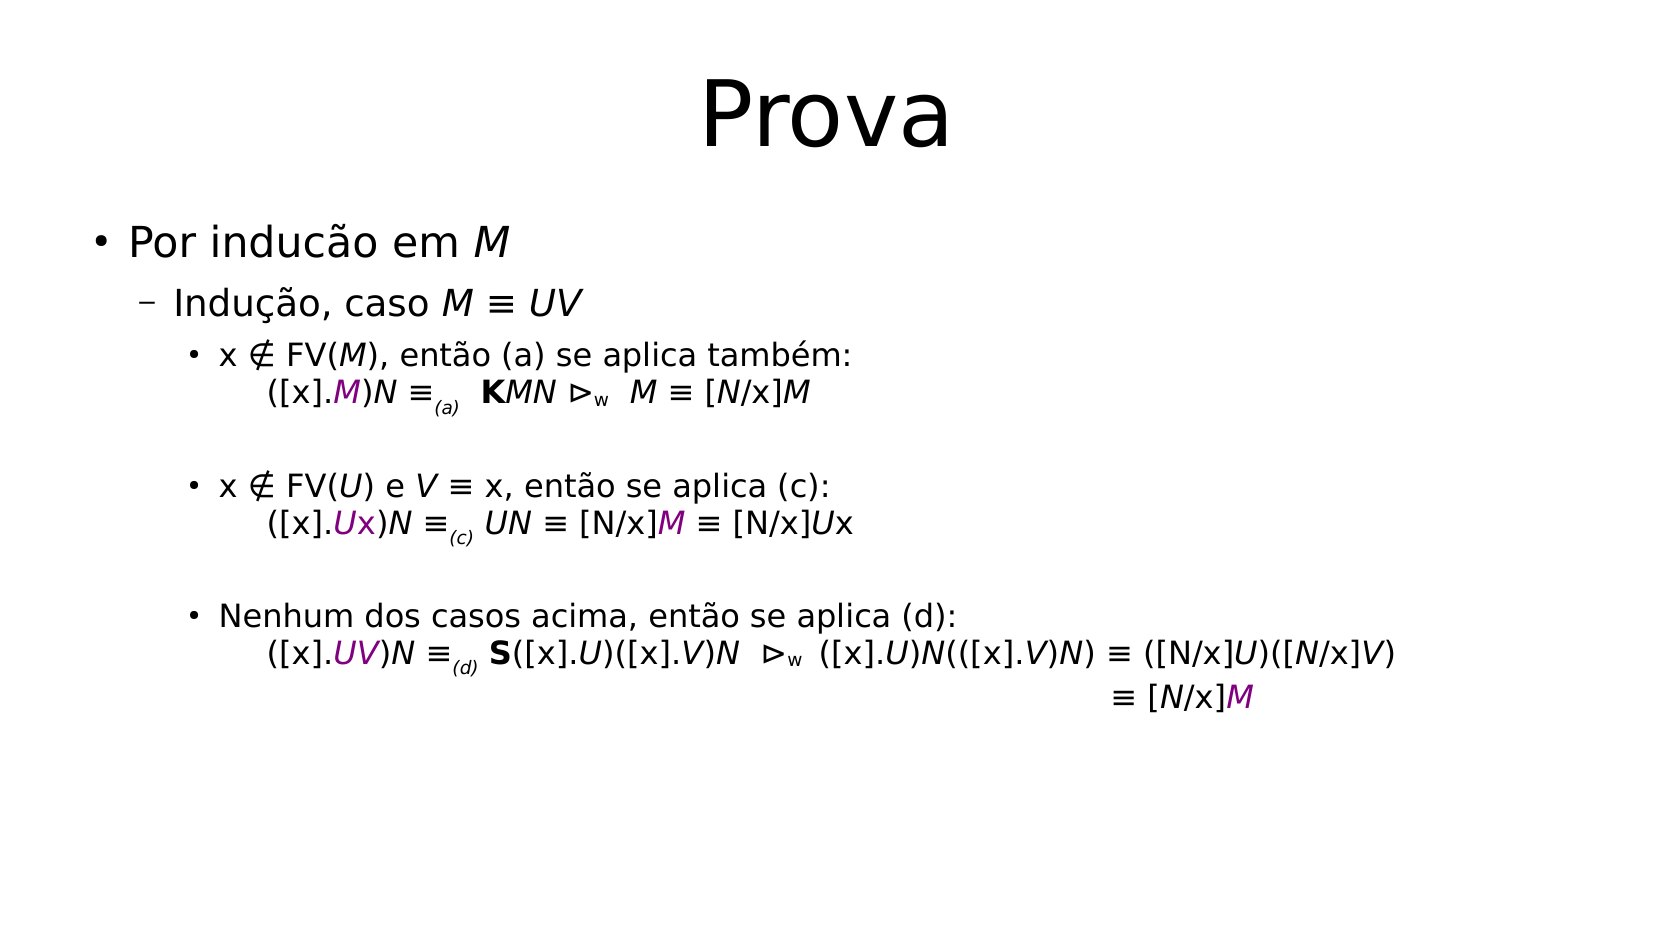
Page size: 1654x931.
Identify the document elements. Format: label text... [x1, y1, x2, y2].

list Por inducão em M Indução, caso M ≡ UV x ∉ FV(M), então (a) se aplica também: ([x].M)N ≡(a) KMN ⊳w M ≡ [N/x]M x ∉ FV(U) e V ≡ x, então se aplica (c): ([x].Ux)N ≡(c) UN ≡ [N/x]M ≡ [N/x]Ux Nenhum dos casos acima, então se aplica (d): ([x].UV)N ≡(d) S([x].U)([x].V)N ⊳w ([x].U)N(([x].V)N) ≡ ([N/x]U)([N/x]V) ≡ [N/x]M [82, 217, 1571, 758]
title Prova [82, 37, 1571, 193]
